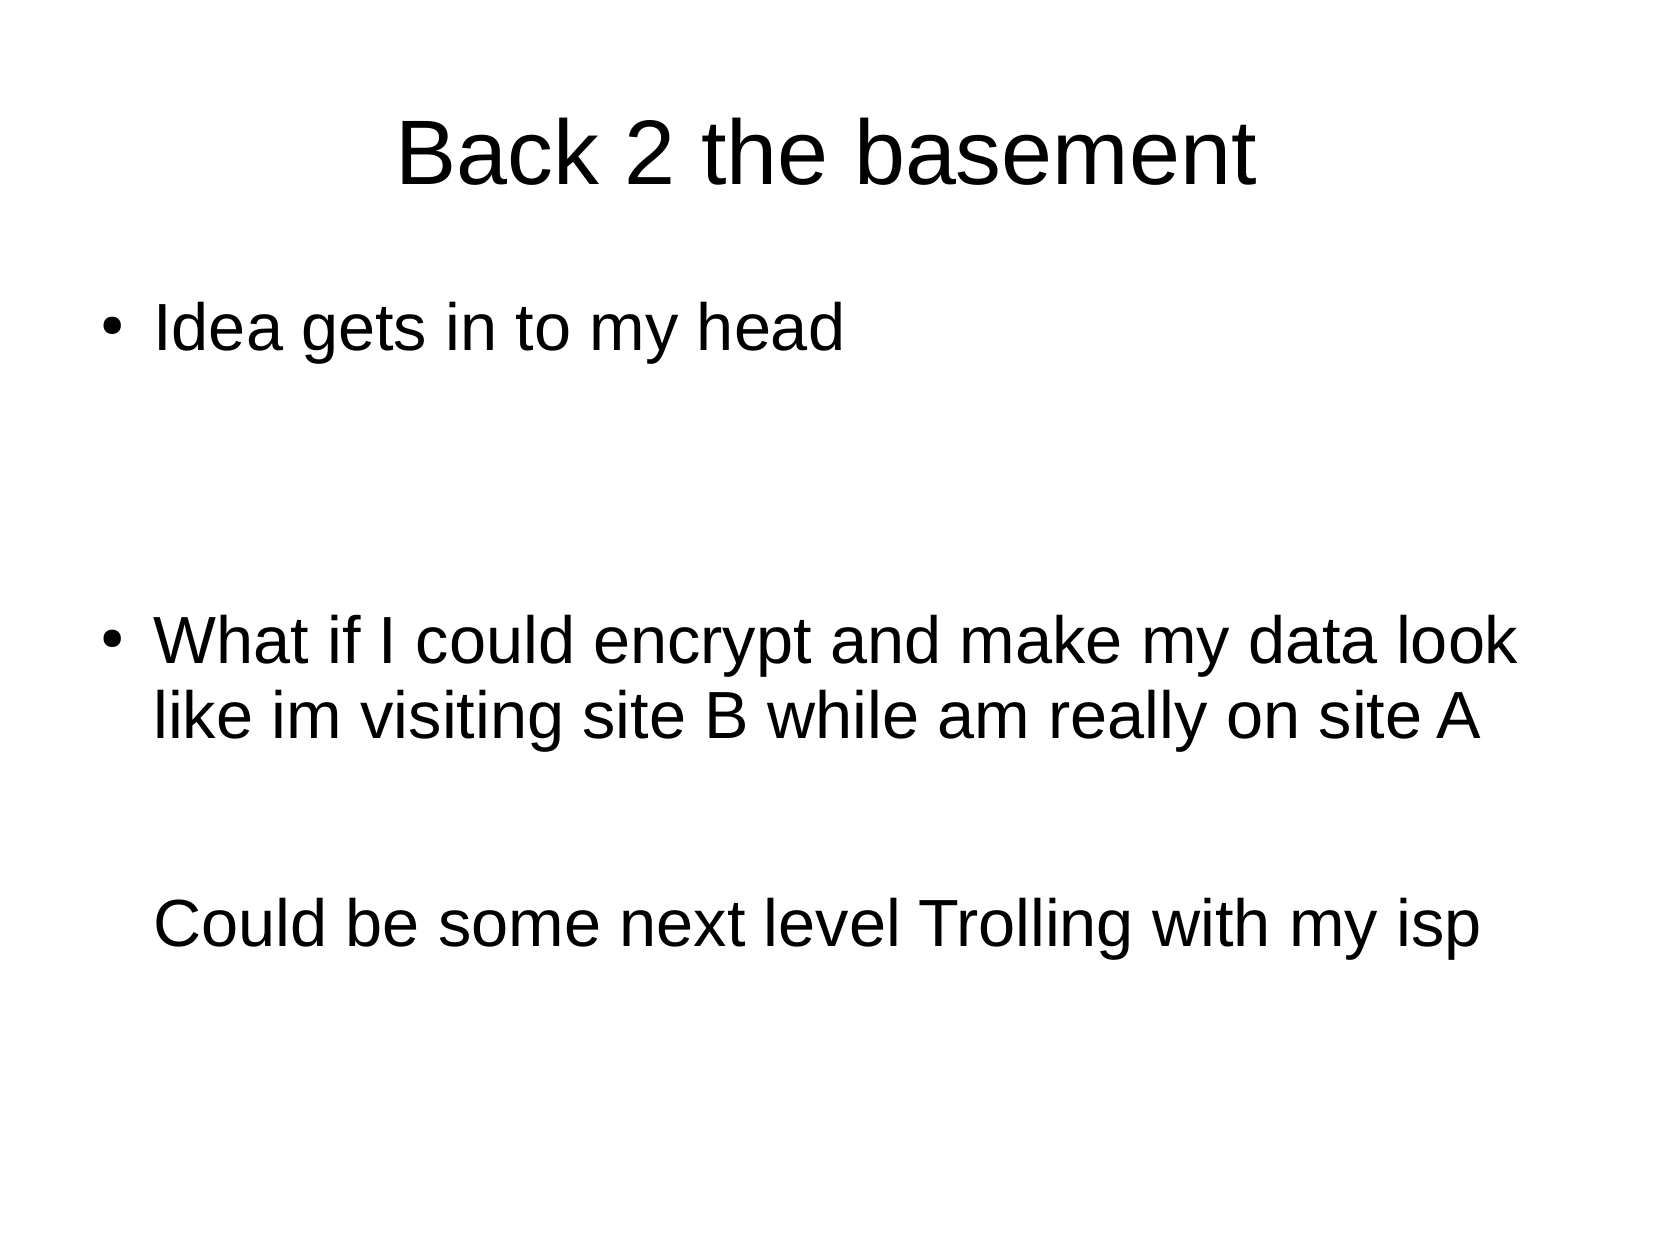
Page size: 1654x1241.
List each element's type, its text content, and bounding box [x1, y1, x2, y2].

title Back 2 the basement [82, 49, 1571, 257]
list Idea gets in to my head What if I could encrypt and make my data look like im visiting site B while am really on site A Could be some next level Trolling with my isp [82, 290, 1571, 1010]
